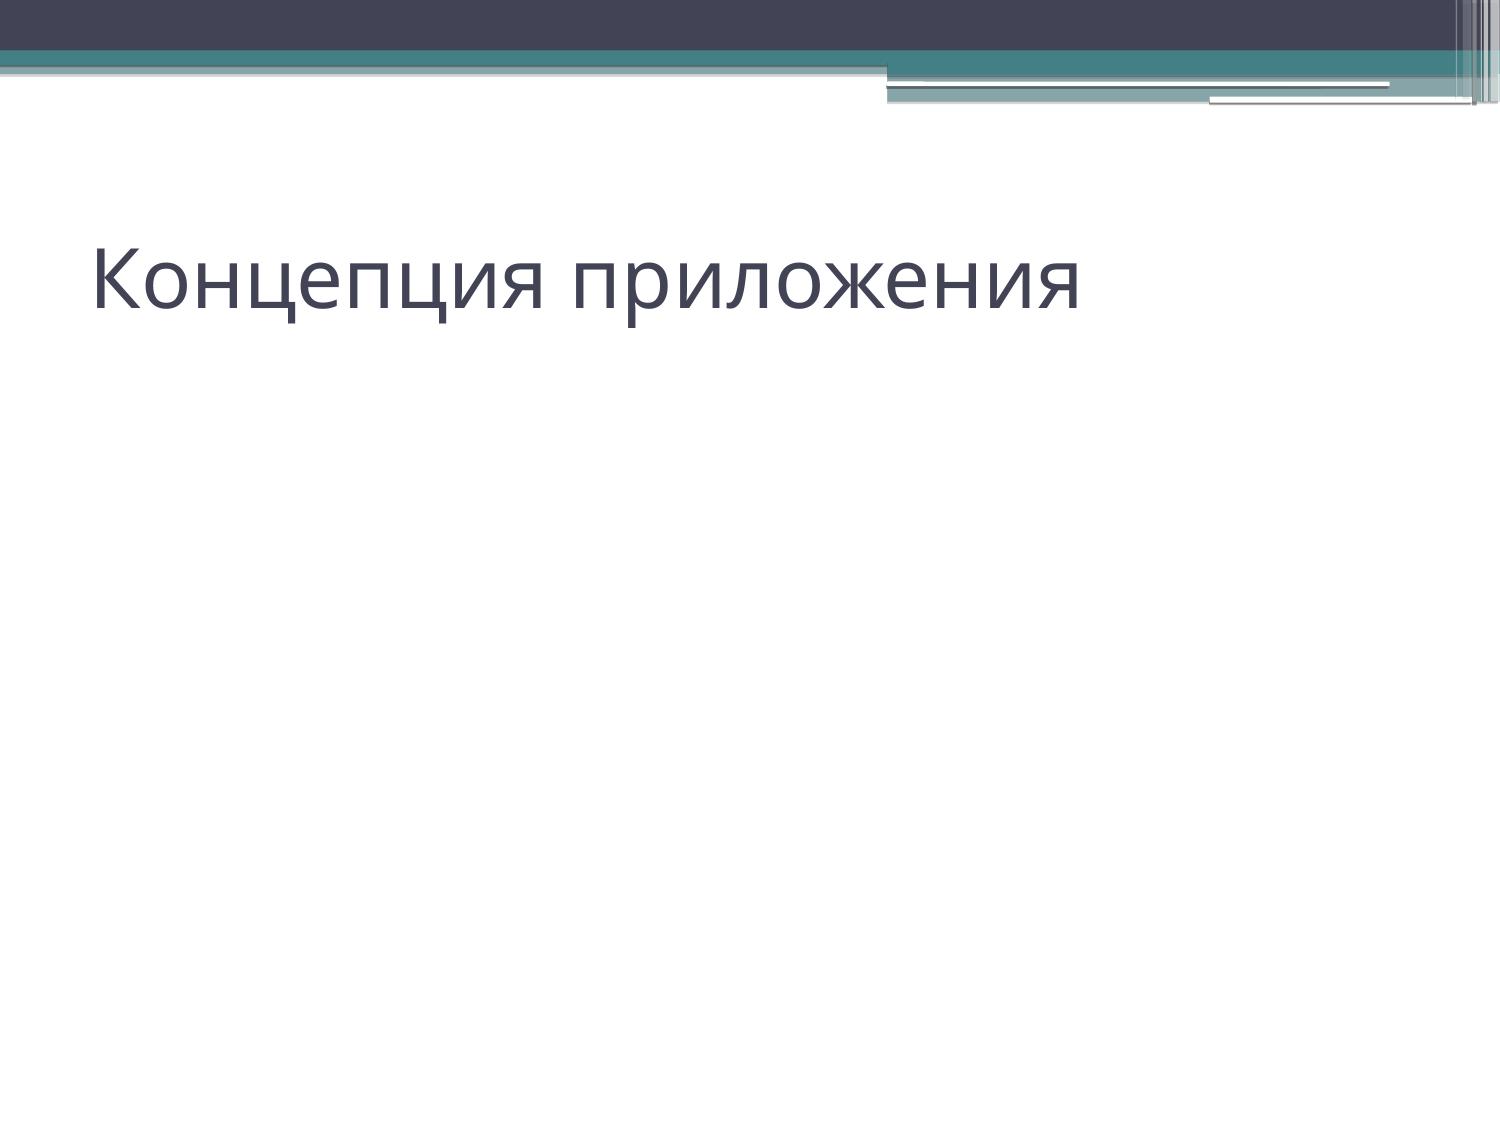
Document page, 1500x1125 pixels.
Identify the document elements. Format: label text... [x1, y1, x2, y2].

title Концепция приложения [75, 187, 1425, 363]
